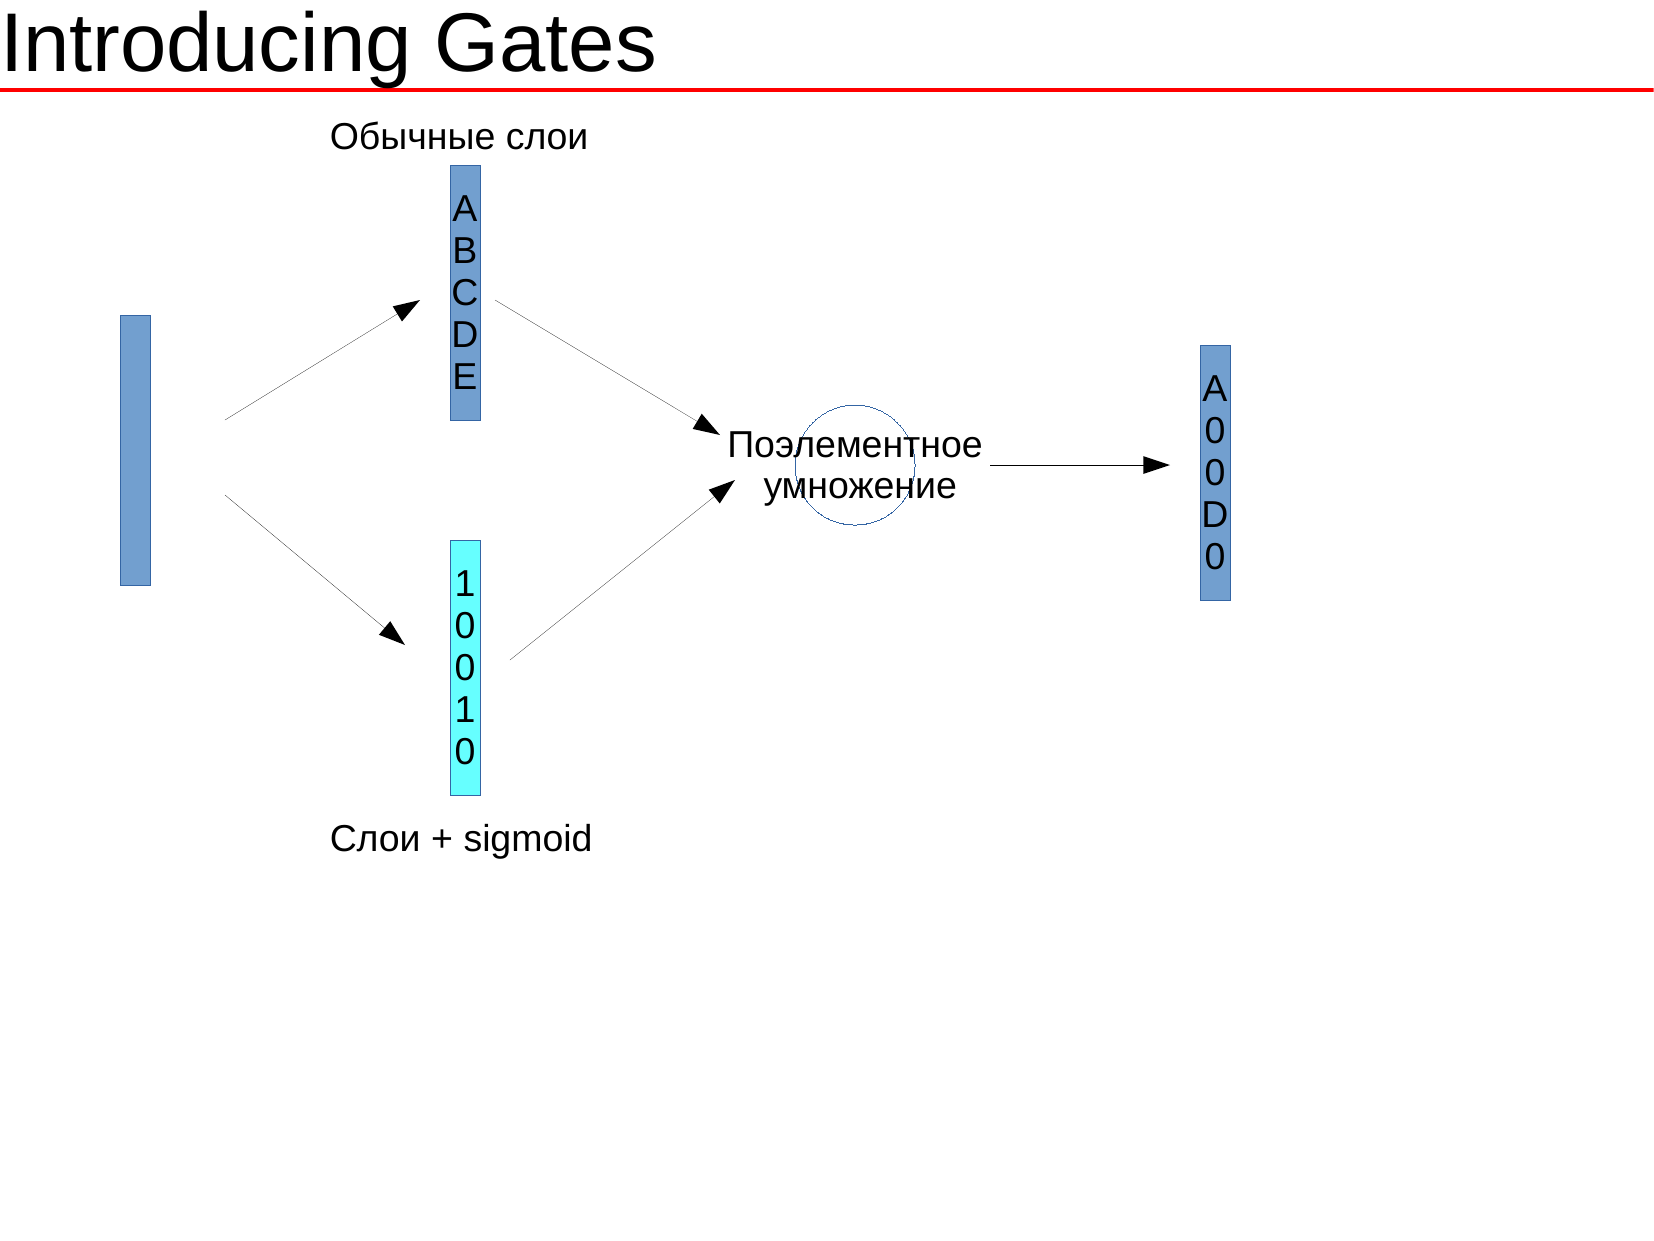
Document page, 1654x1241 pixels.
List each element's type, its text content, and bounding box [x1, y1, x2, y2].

text_box A 0 0 D 0 [1200, 345, 1231, 601]
text_box 1 0 0 1 0 [450, 540, 481, 796]
text_box [120, 315, 151, 586]
text_box A B C D E [450, 166, 481, 421]
text_box Обычные слои [315, 108, 646, 166]
title Introducing Gates [0, 0, 1489, 90]
text_box Слои + sigmoid [315, 810, 646, 867]
text_box Поэлементное умножение [795, 405, 916, 526]
